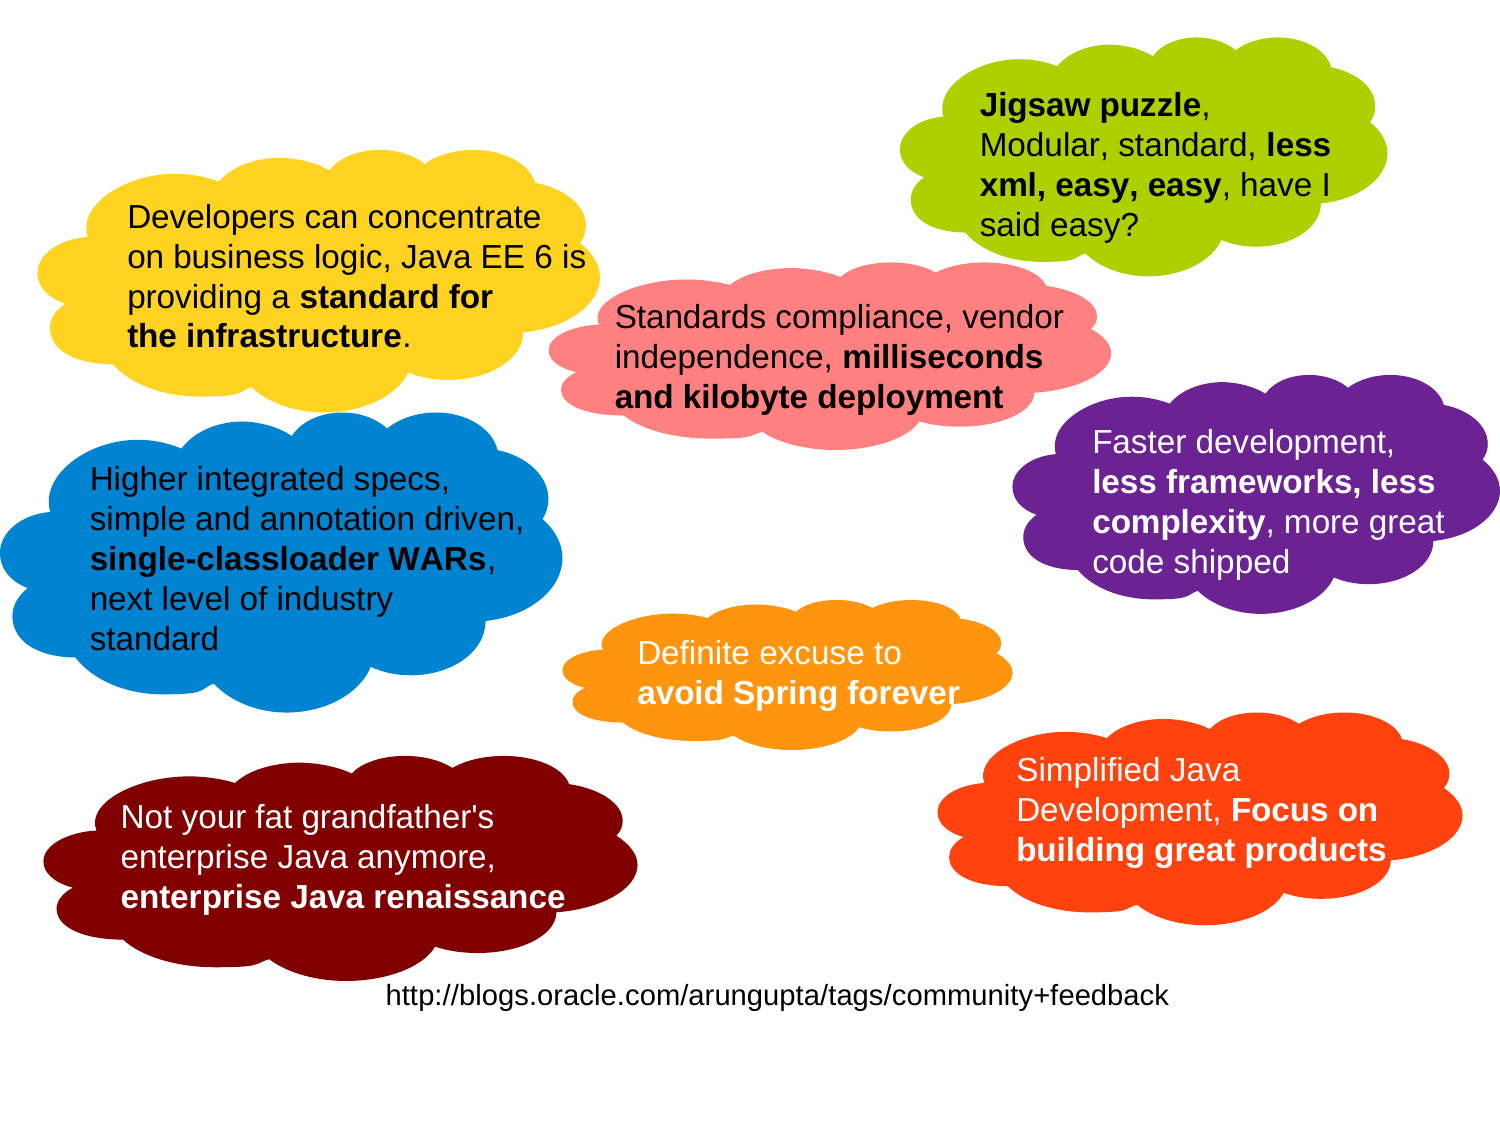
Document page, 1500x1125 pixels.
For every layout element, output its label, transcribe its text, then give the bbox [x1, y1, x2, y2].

text_box [141, 952, 432, 981]
text_box [119, 149, 551, 187]
text_box Faster development, less frameworks, less complexity, more great code shipped [1077, 413, 1463, 588]
text_box Not your fat grandfather's enterprise Java anymore, enterprise Java renaissance [105, 788, 592, 952]
text_box Higher integrated specs, simple and annotation driven, single-classloader WARs, next level of industry standard [75, 450, 598, 665]
text_box [937, 749, 1001, 887]
text_box [37, 191, 506, 450]
text_box Simplified Java Development, Focus on building great products [1001, 740, 1417, 932]
text_box [656, 737, 729, 741]
text_box [735, 737, 849, 751]
text_box Standards compliance, vendor independence, milliseconds and kilobyte deployment [600, 288, 1126, 423]
text_box Jigsaw puzzle, Modular, standard, less xml, easy, easy, have I said easy? [964, 75, 1351, 251]
text_box Definite excuse to avoid Spring forever [622, 624, 978, 737]
text_box [1012, 374, 1500, 571]
text_box [1020, 712, 1407, 740]
text_box [548, 309, 600, 414]
text_box [562, 600, 1013, 723]
text_box [0, 459, 75, 658]
text_box [899, 37, 1388, 233]
text_box [635, 423, 919, 451]
text_box [129, 755, 587, 788]
text_box [1101, 588, 1328, 614]
text_box [633, 262, 1058, 288]
text_box [990, 251, 1215, 277]
text_box [592, 789, 638, 906]
text_box http://blogs.oracle.com/arungupta/tags/community+feedback [370, 969, 1196, 1044]
text_box [82, 665, 455, 713]
text_box [43, 803, 105, 939]
text_box Developers can concentrate on business logic, Java EE 6 is providing a standard for the infrastructure. [112, 187, 634, 363]
text_box [925, 423, 994, 427]
text_box [1417, 742, 1463, 856]
